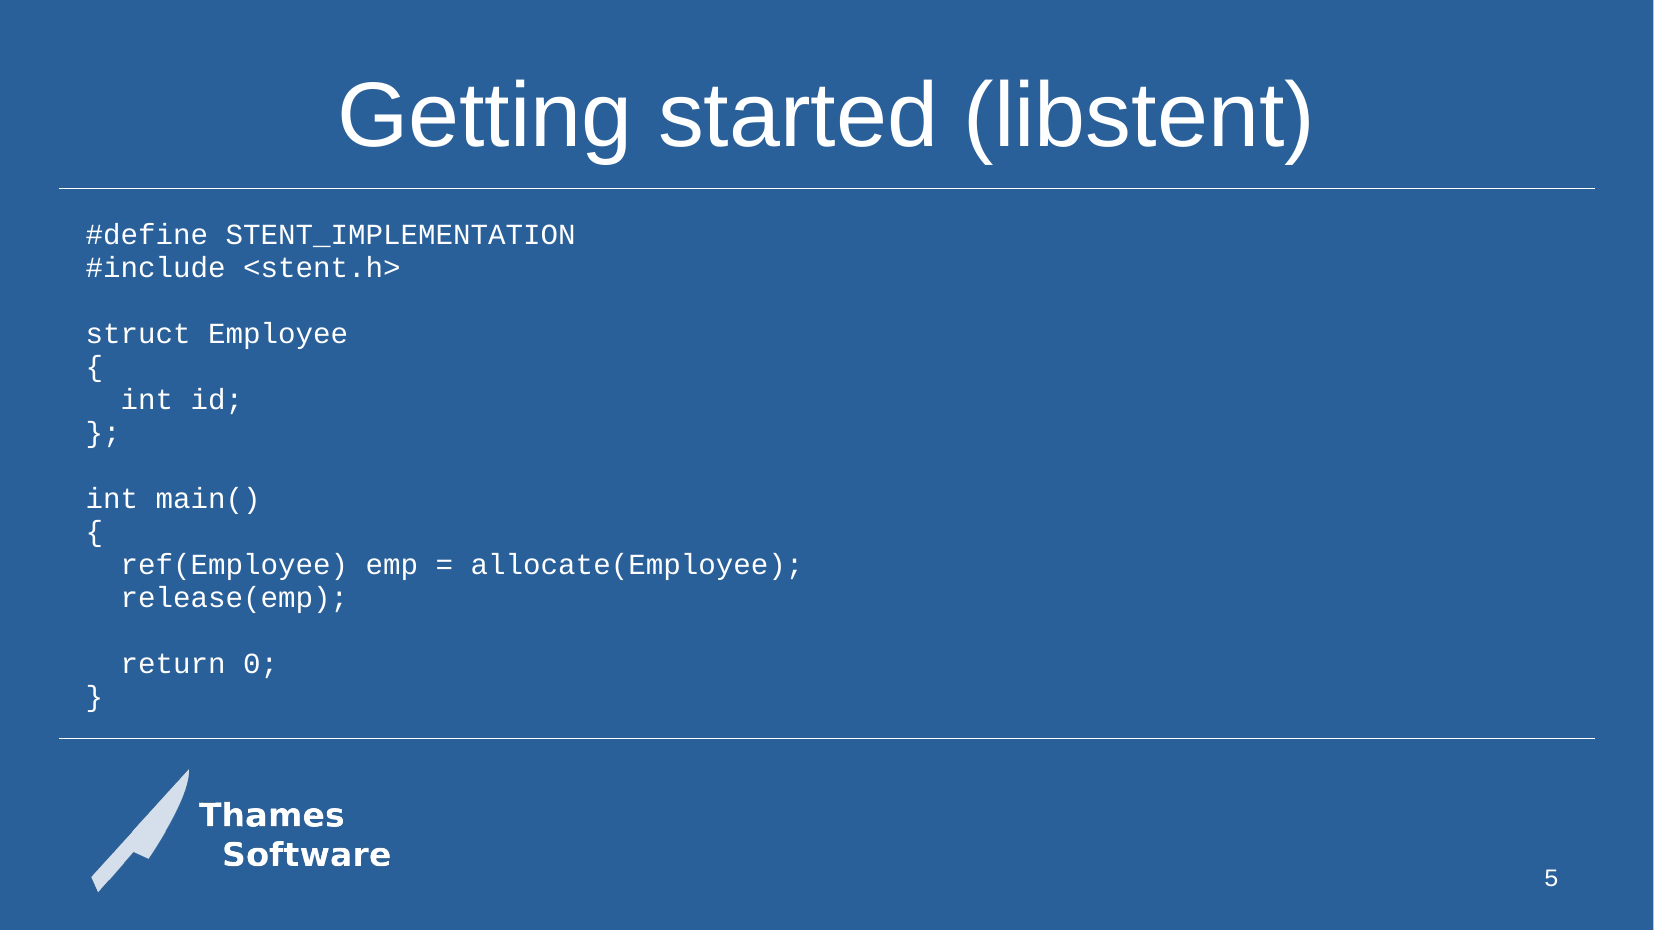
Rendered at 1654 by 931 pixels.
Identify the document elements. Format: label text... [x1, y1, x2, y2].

text_box #define STENT_IMPLEMENTATION #include <stent.h> struct Employee { int id; }; int main() { ref(Employee) emp = allocate(Employee); release(emp); return 0; } [70, 212, 1571, 723]
title Getting started (libstent) [82, 189, 1571, 193]
title Getting started (libstent) [82, 37, 1571, 188]
picture [82, 756, 421, 907]
